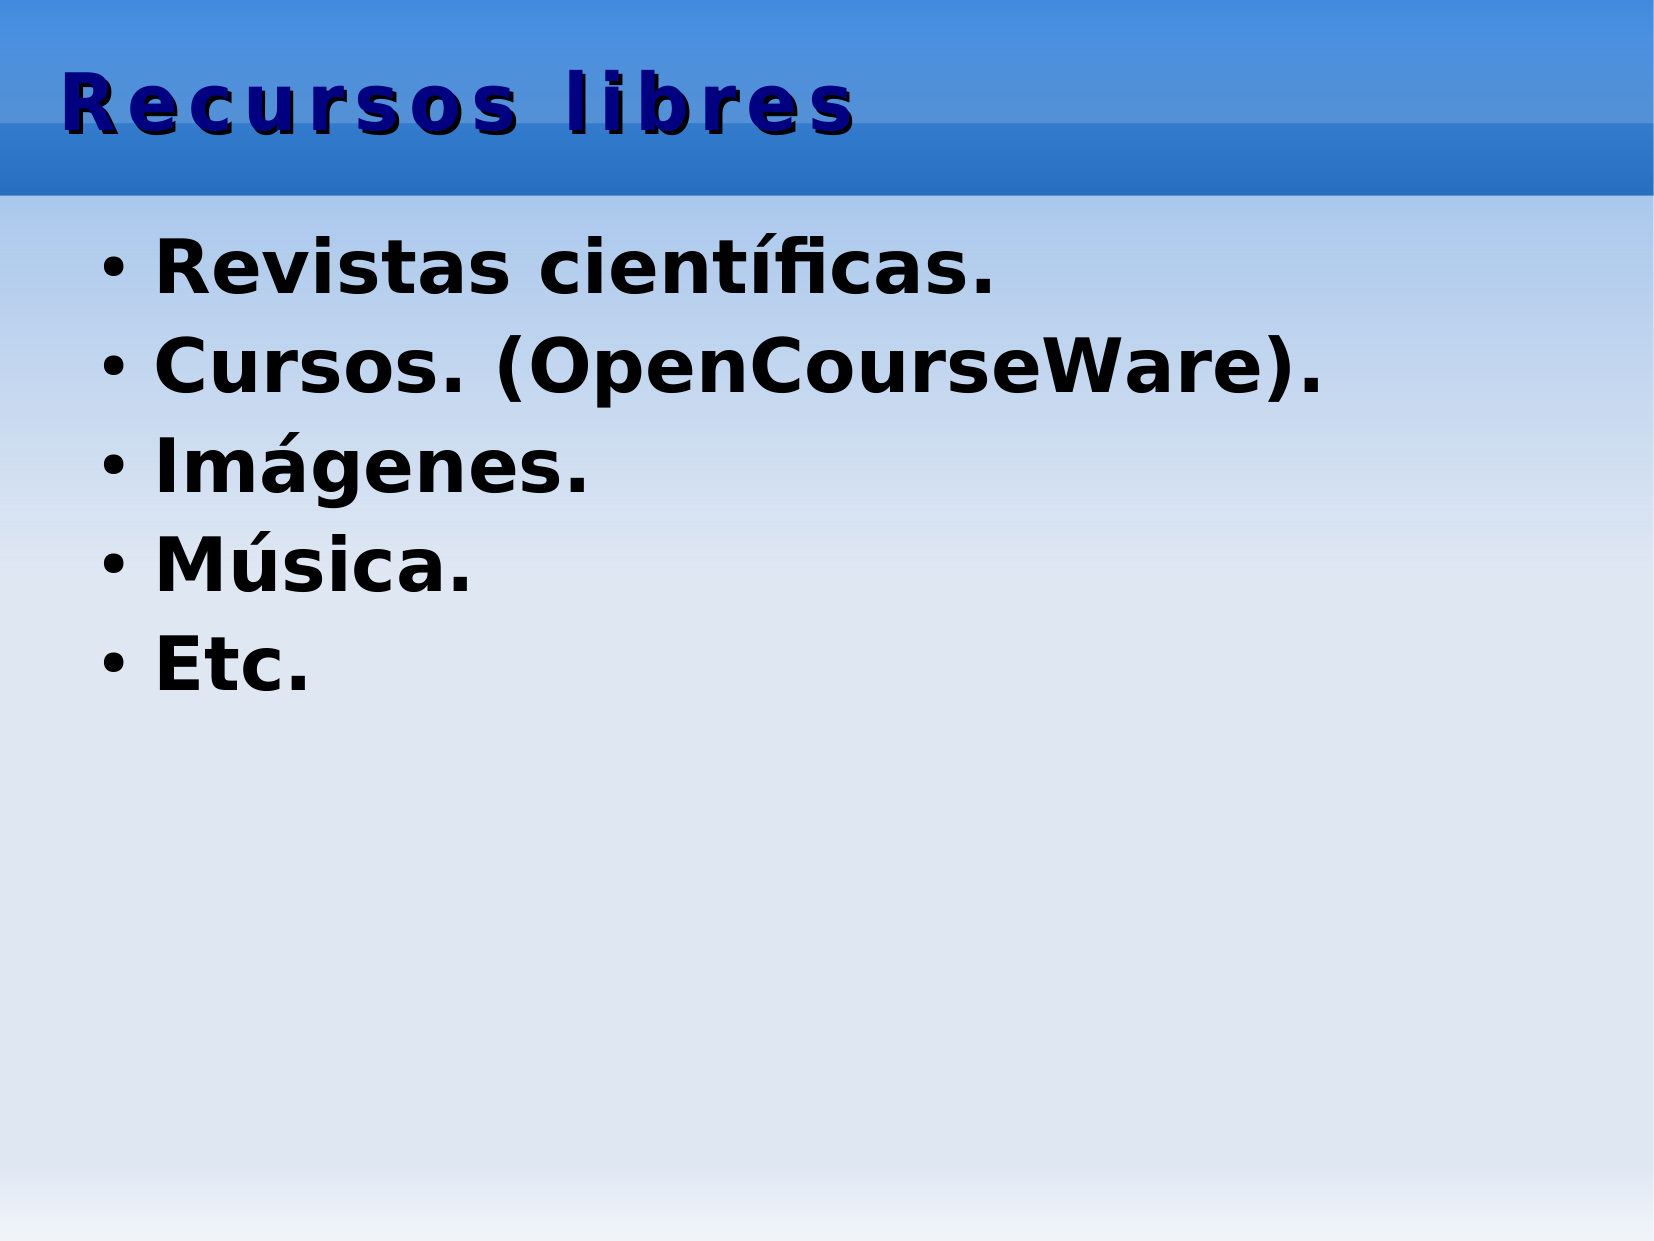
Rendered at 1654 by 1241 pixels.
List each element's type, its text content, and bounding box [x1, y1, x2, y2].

list Revistas científicas. Cursos. (OpenCourseWare). Imágenes. Música. Etc. [82, 224, 1625, 1083]
title Recursos libres [59, 36, 1654, 171]
picture [0, 0, 1654, 1241]
